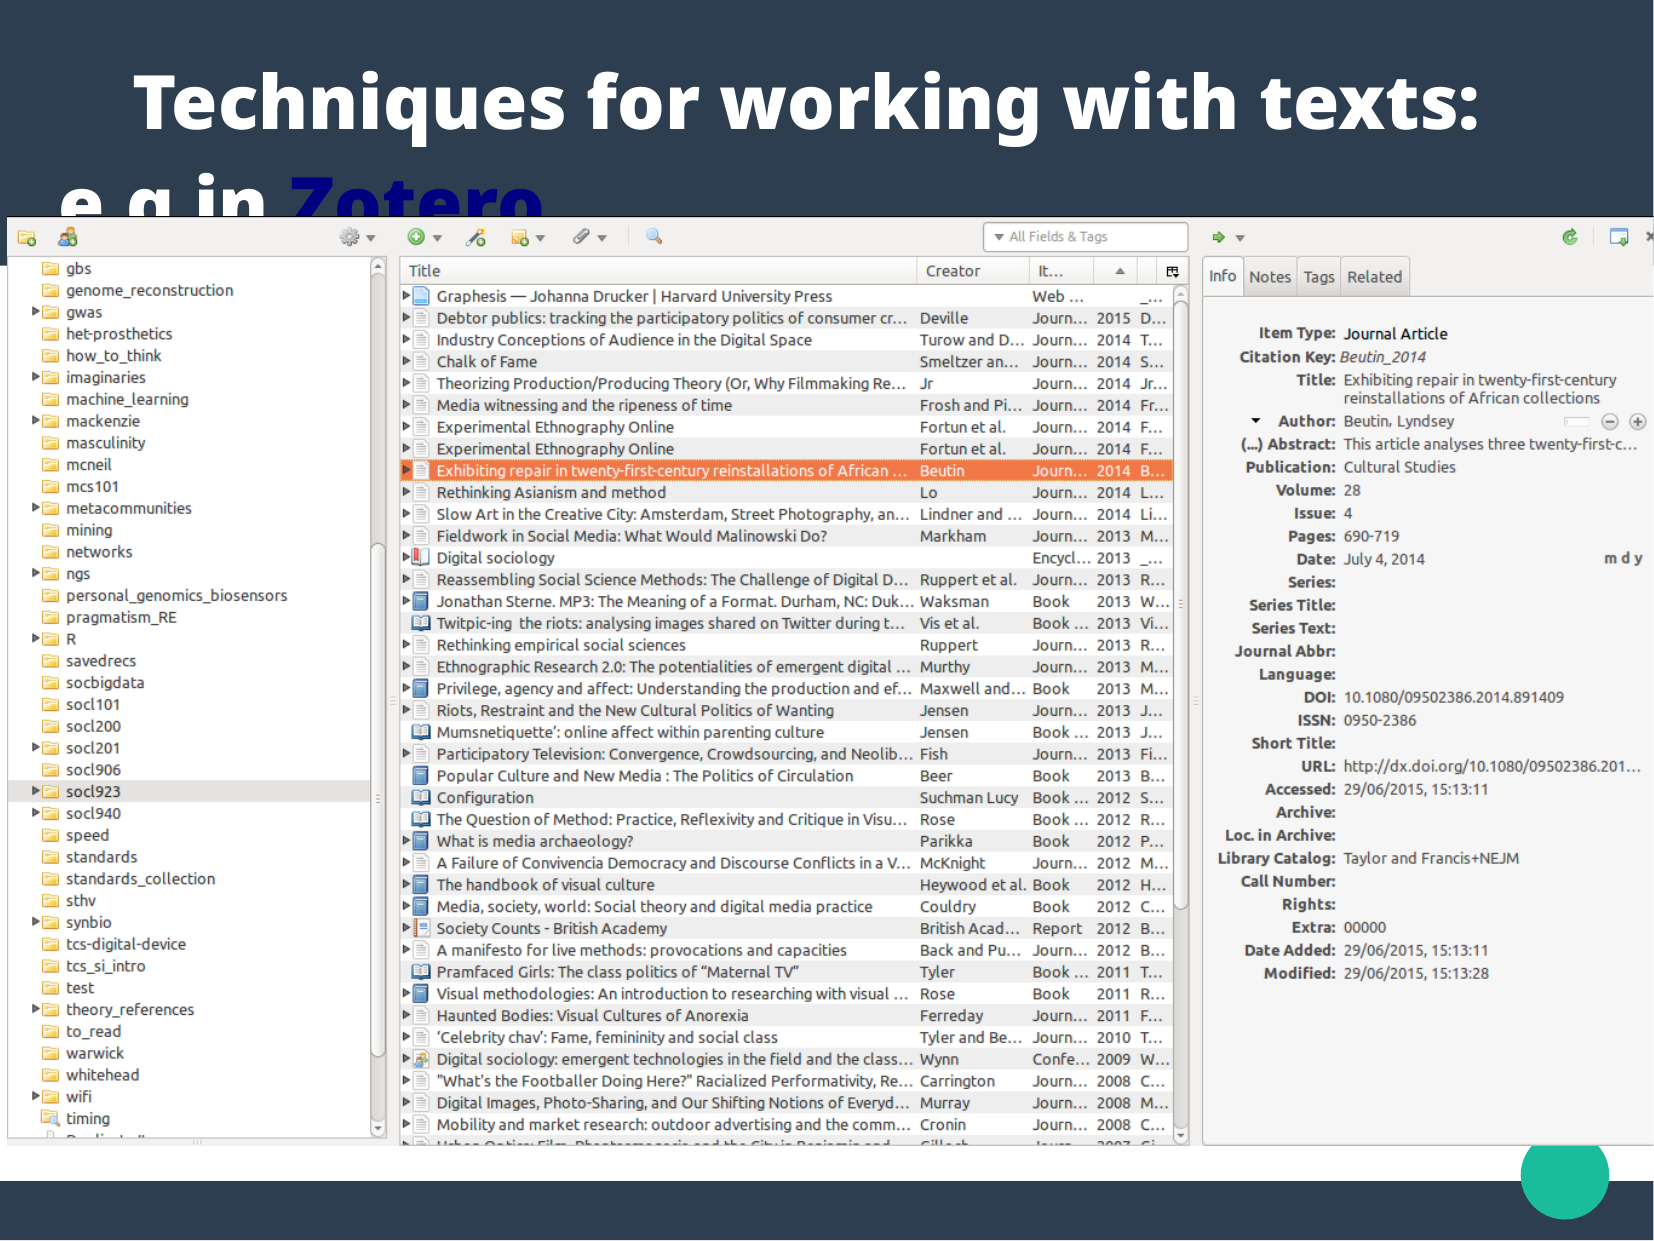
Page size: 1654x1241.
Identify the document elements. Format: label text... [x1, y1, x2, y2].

picture [7, 216, 1654, 1146]
title Techniques for working with texts: e.g in Zotero [59, 49, 1595, 207]
